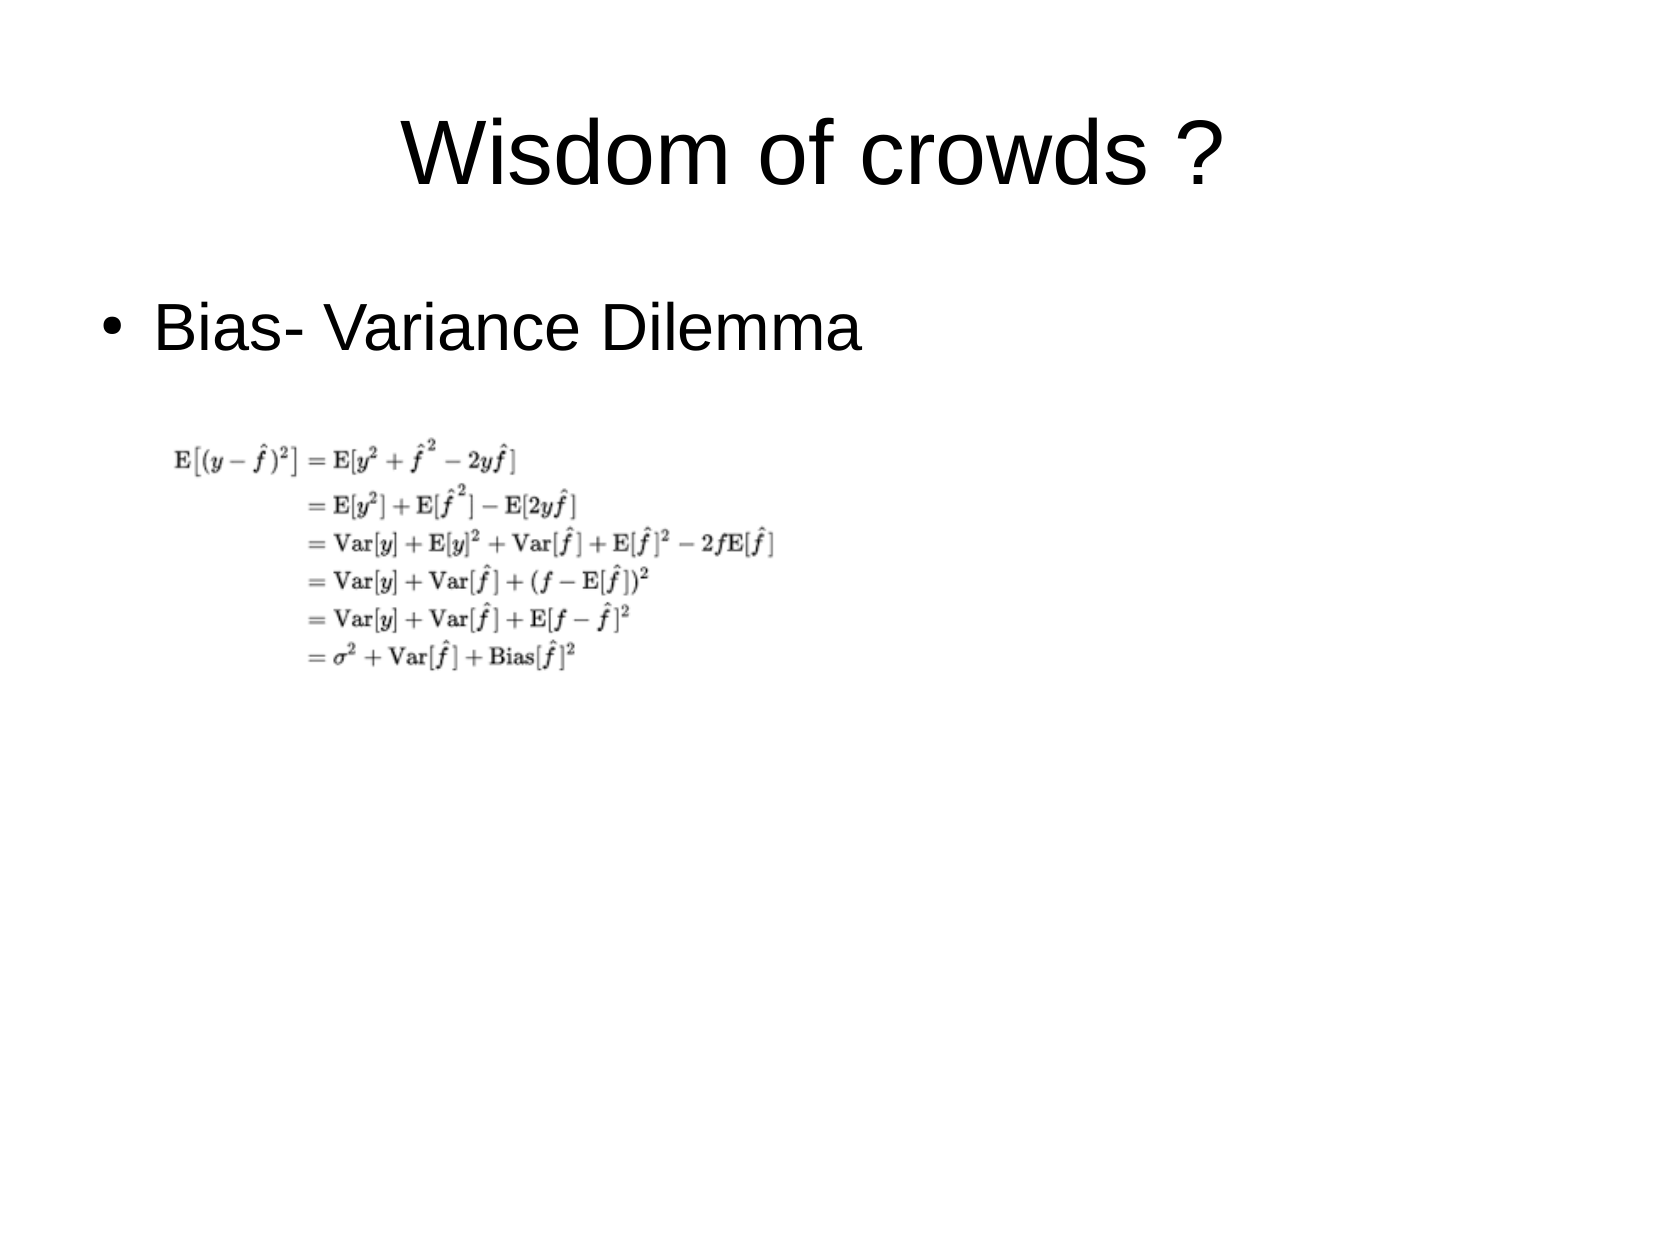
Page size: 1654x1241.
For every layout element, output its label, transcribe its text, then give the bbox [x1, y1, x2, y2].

list Bias- Variance Dilemma [82, 290, 1571, 1010]
title Wisdom of crowds ? [82, 49, 1571, 257]
picture [171, 436, 780, 674]
